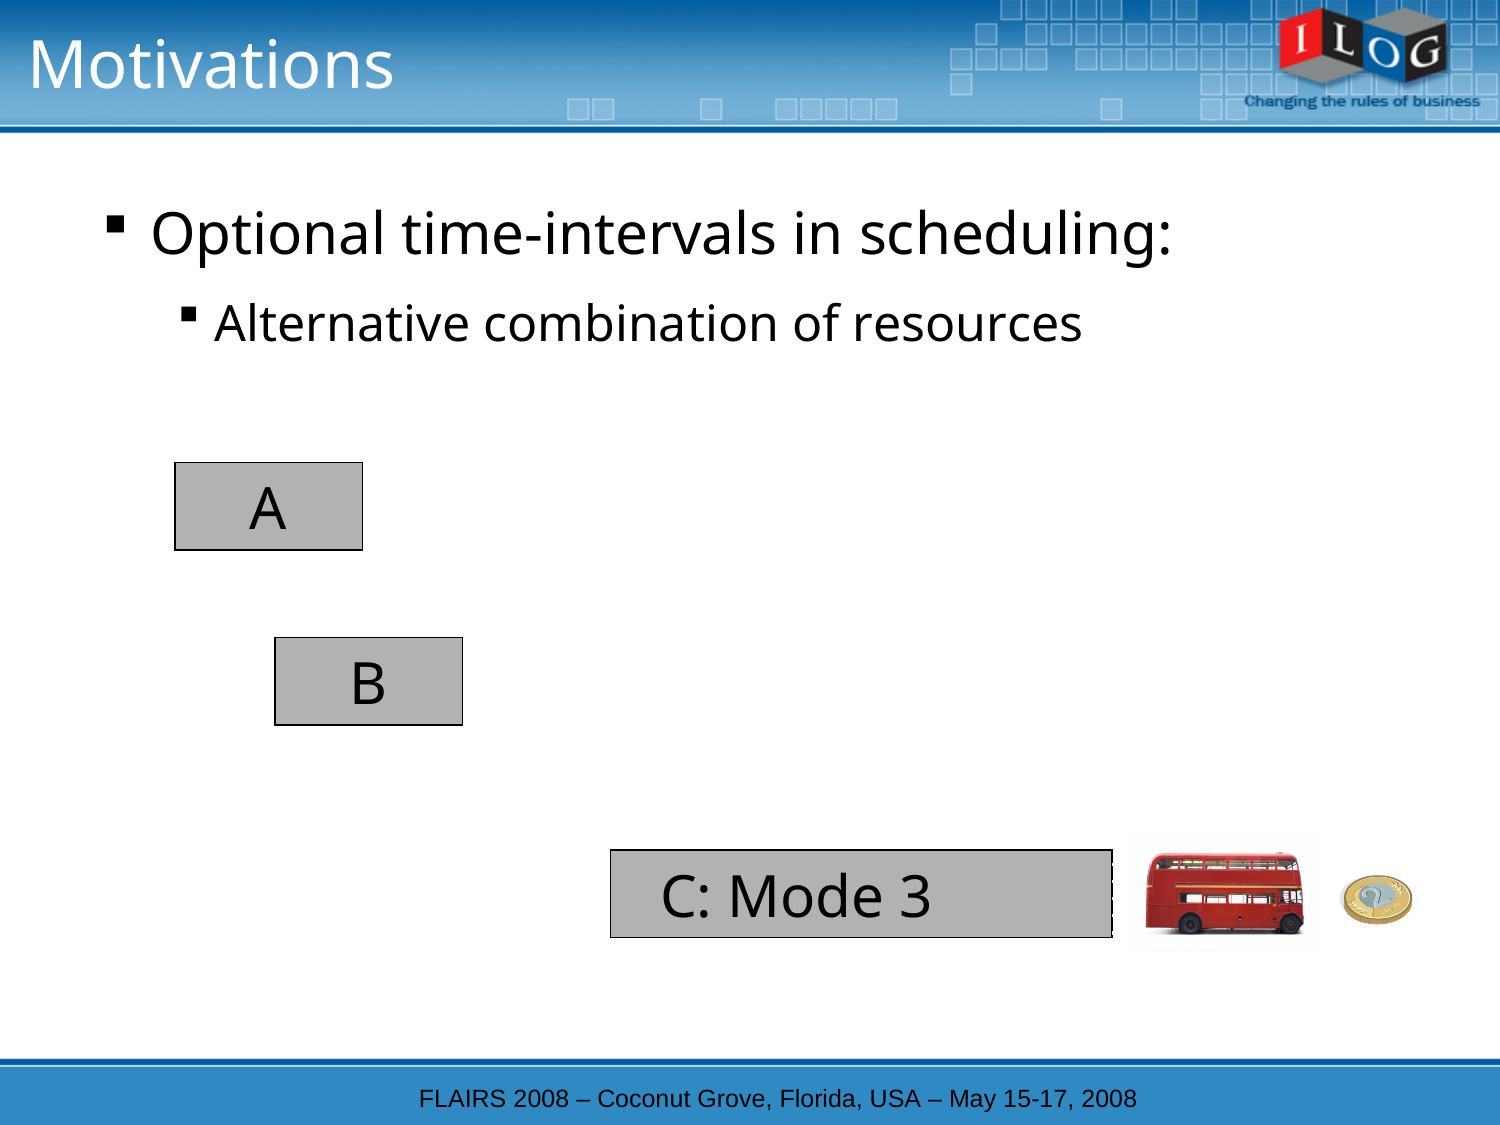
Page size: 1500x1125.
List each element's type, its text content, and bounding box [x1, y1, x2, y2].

picture [0, 0, 1500, 1125]
text_box C: Mode 3 [645, 851, 948, 937]
title Motivations [12, 0, 1300, 144]
text_box [610, 849, 1113, 938]
text_box B [274, 637, 463, 726]
text_box A [174, 462, 363, 550]
list Optional time-intervals in scheduling: Alternative combination of resources [87, 174, 1413, 1000]
